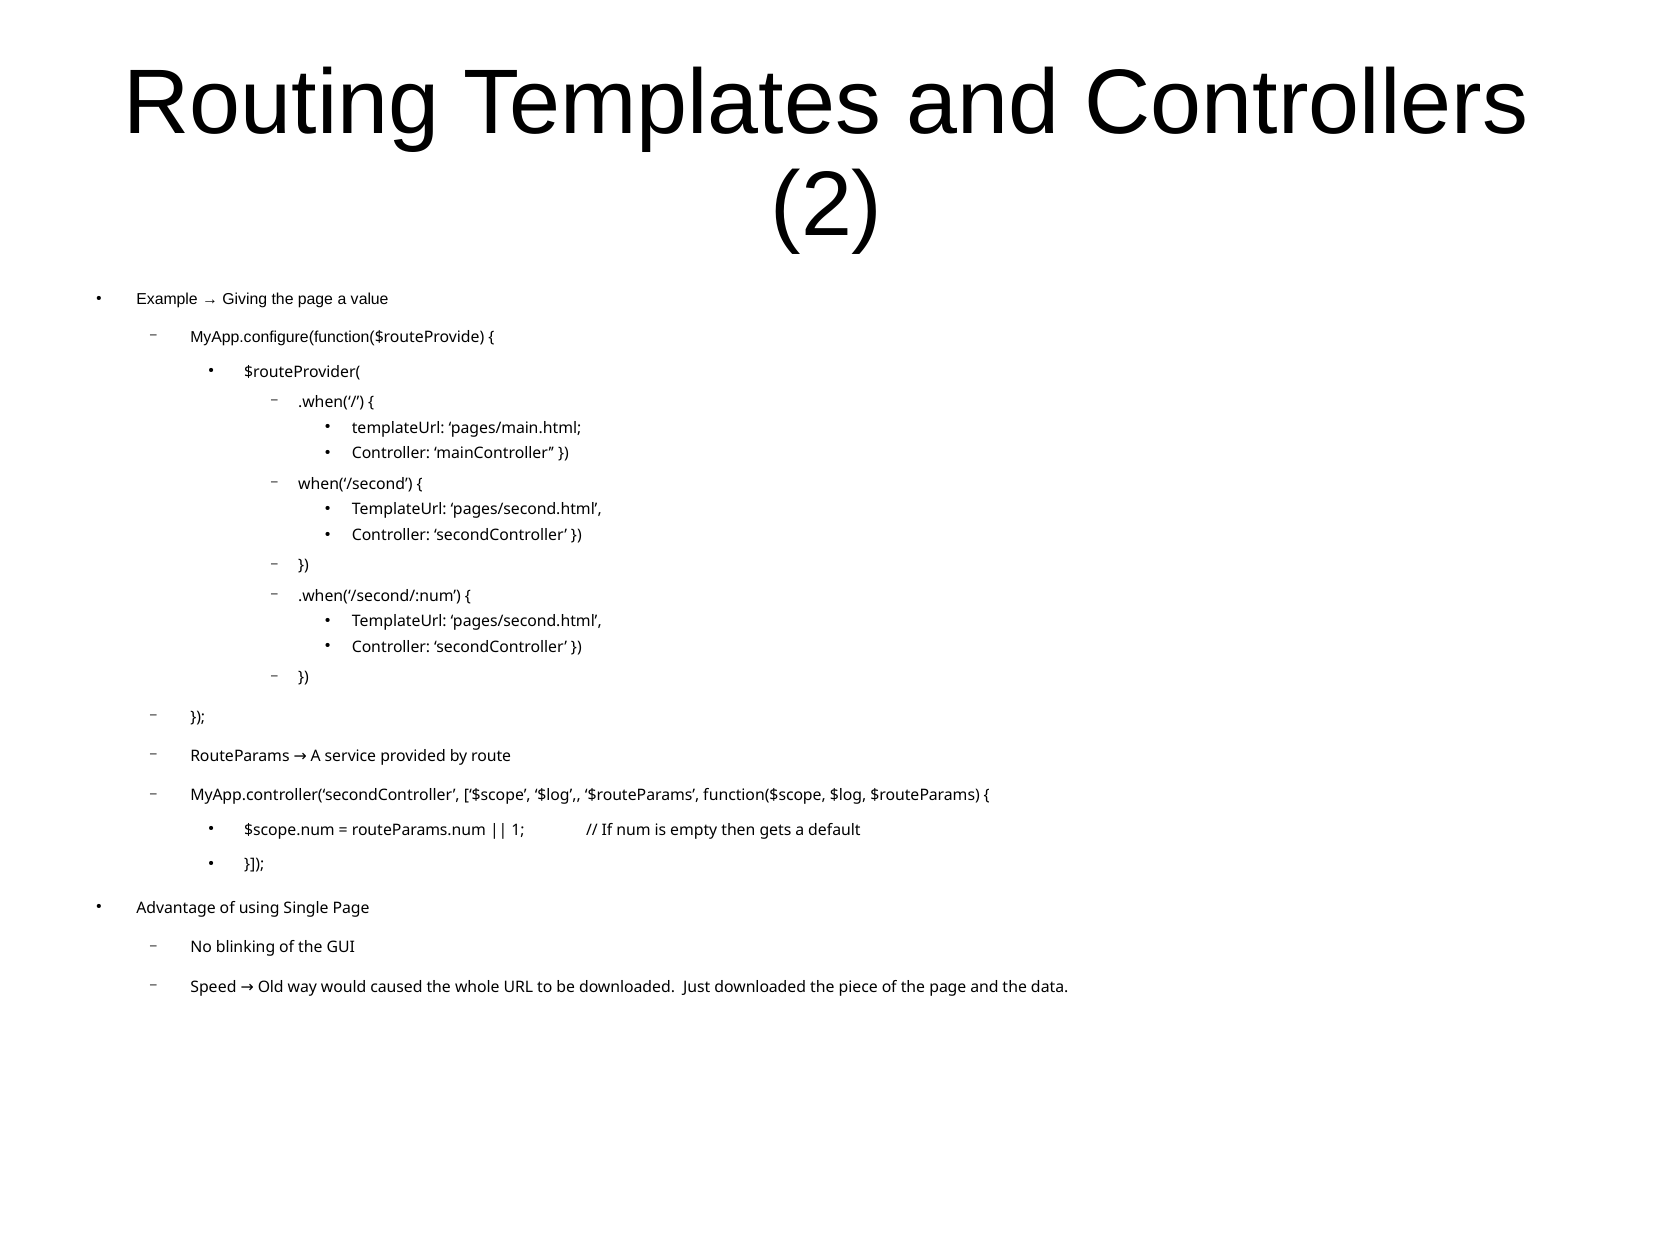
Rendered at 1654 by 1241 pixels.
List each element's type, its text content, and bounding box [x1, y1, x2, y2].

title Routing Templates and Controllers (2) [82, 49, 1571, 257]
list Example → Giving the page a value MyApp.configure(function($routeProvide) { $routeProvider( .when(‘/’) { templateUrl: ‘pages/main.html; Controller: ‘mainController’’ }) when(‘/second’) { TemplateUrl: ‘pages/second.html’, Controller: ‘secondController’ }) }) .when(‘/second/:num’) { TemplateUrl: ‘pages/second.html’, Controller: ‘secondController’ }) }) }); RouteParams → A service provided by route MyApp.controller(‘secondController’, [‘$scope’, ‘$log’,, ‘$routeParams’, function($scope, $log, $routeParams) { $scope.num = routeParams.num || 1; // If num is empty then gets a default }]); Advantage of using Single Page No blinking of the GUI Speed → Old way would caused the whole URL to be downloaded. Just downloaded the piece of the page and the data. [82, 290, 1571, 1010]
